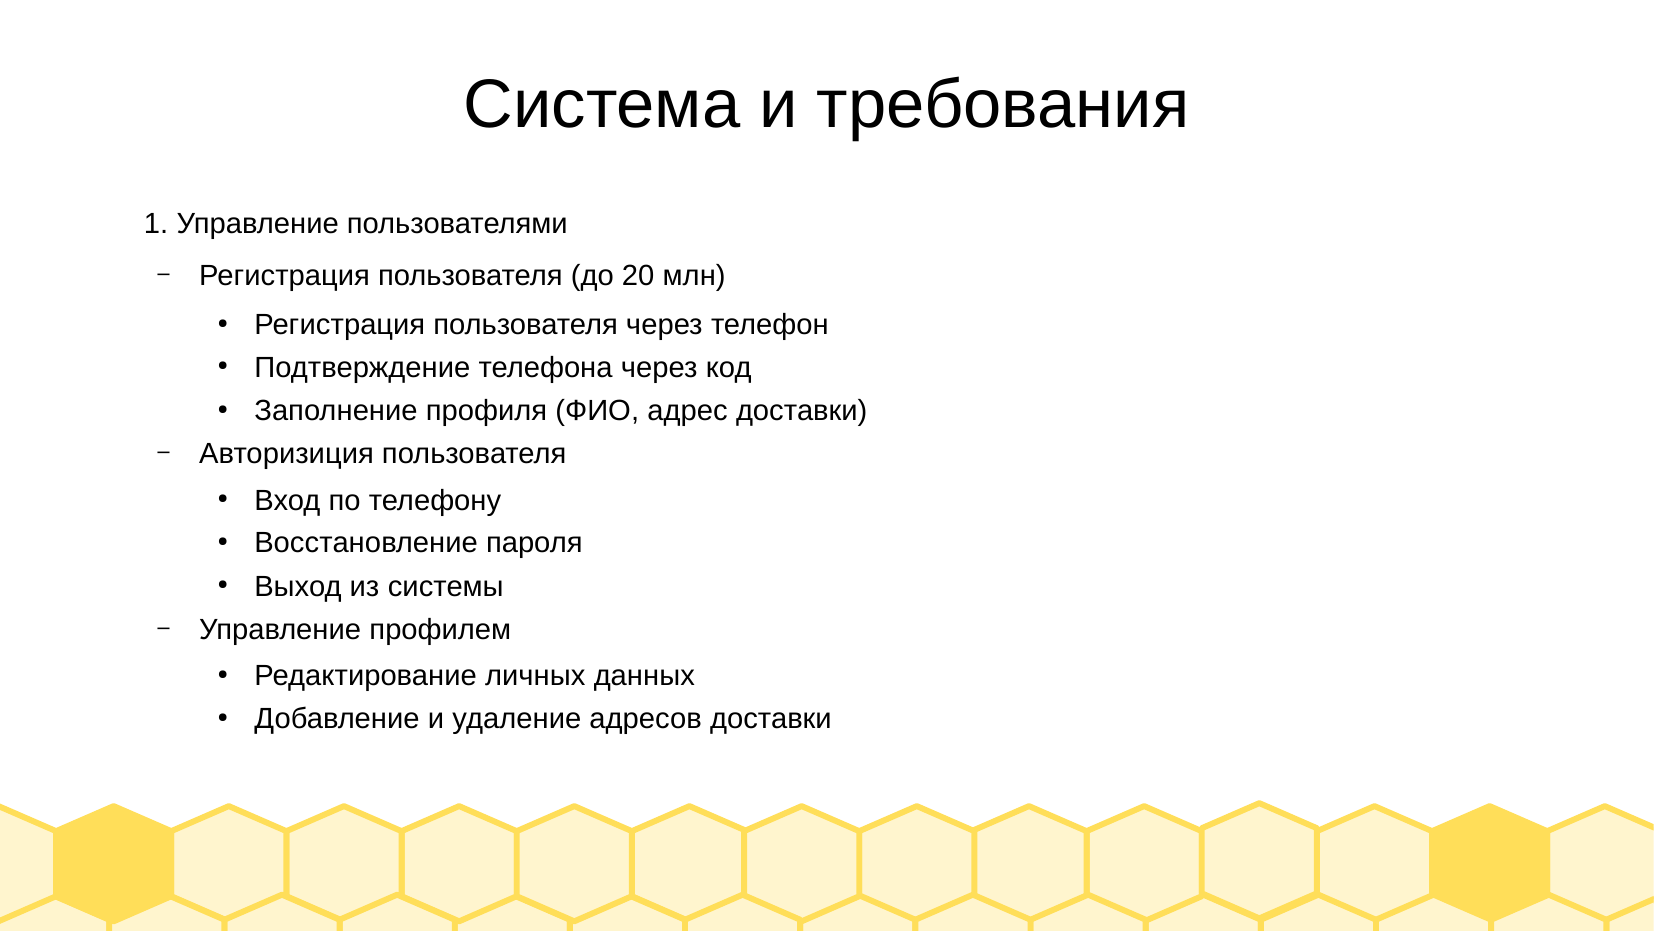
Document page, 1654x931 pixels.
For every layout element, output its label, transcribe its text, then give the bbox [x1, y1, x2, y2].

list 1. Управление пользователями Регистрация пользователя (до 20 млн) Регистрация пользователя через телефон Подтверждение телефона через код Заполнение профиля (ФИО, адрес доставки) Авторизиция пользователя Вход по телефону Восстановление пароля Выход из системы Управление профилем Редактирование личных данных Добавление и удаление адресов доставки [88, 206, 1565, 739]
title Система и требования [88, 29, 1565, 178]
